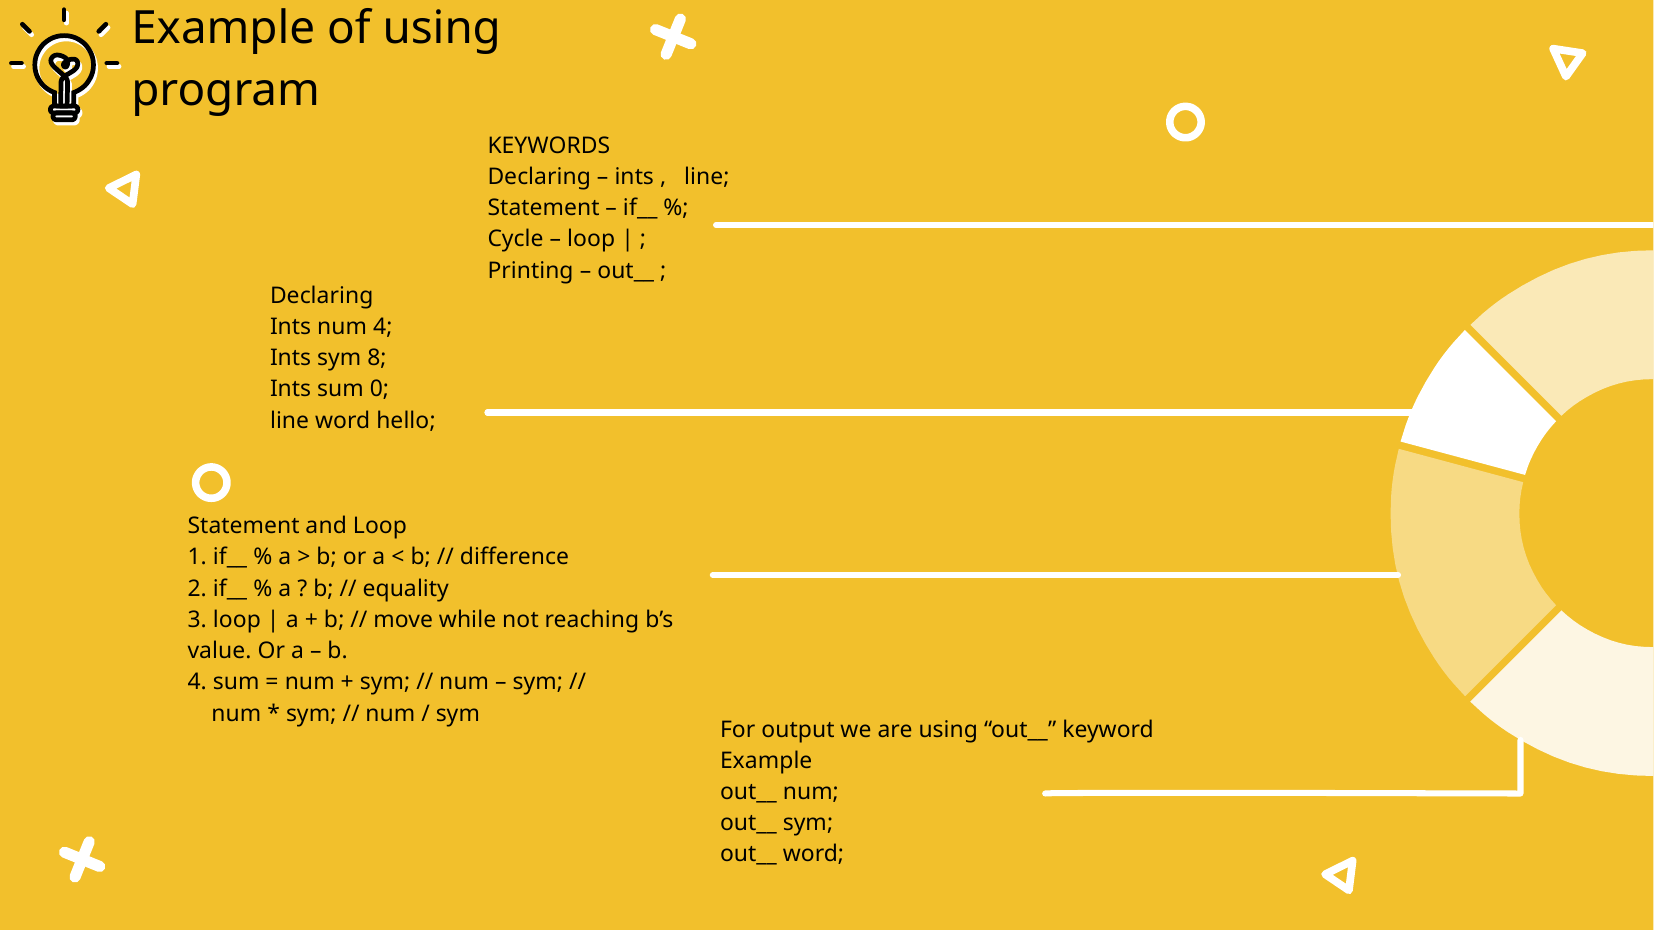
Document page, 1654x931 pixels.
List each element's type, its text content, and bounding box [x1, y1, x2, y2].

text_box [1470, 250, 1654, 416]
title Example of using program [131, 3, 577, 110]
text_box [1400, 329, 1557, 475]
text_box [1390, 448, 1557, 697]
text_box For output we are using “out__” keyword Example out__ num; out__ sym; out__ word; [720, 712, 1276, 847]
text_box [1470, 610, 1654, 776]
text_box KEYWORDS Declaring – ints , line; Statement – if__ %; Cycle – loop | ; Printing – out__ ; [487, 128, 1043, 263]
text_box Statement and Loop 1. if__ % a > b; or a < b; // difference 2. if__ % a ? b; // equality 3. loop | a + b; // move while not reaching b’s value. Or a – b. 4. sum = num + sym; // num – sym; // num * sym; // num / sym [187, 509, 743, 751]
text_box Declaring Ints num 4; Ints sym 8; Ints sum 0; line word hello; [270, 278, 826, 413]
